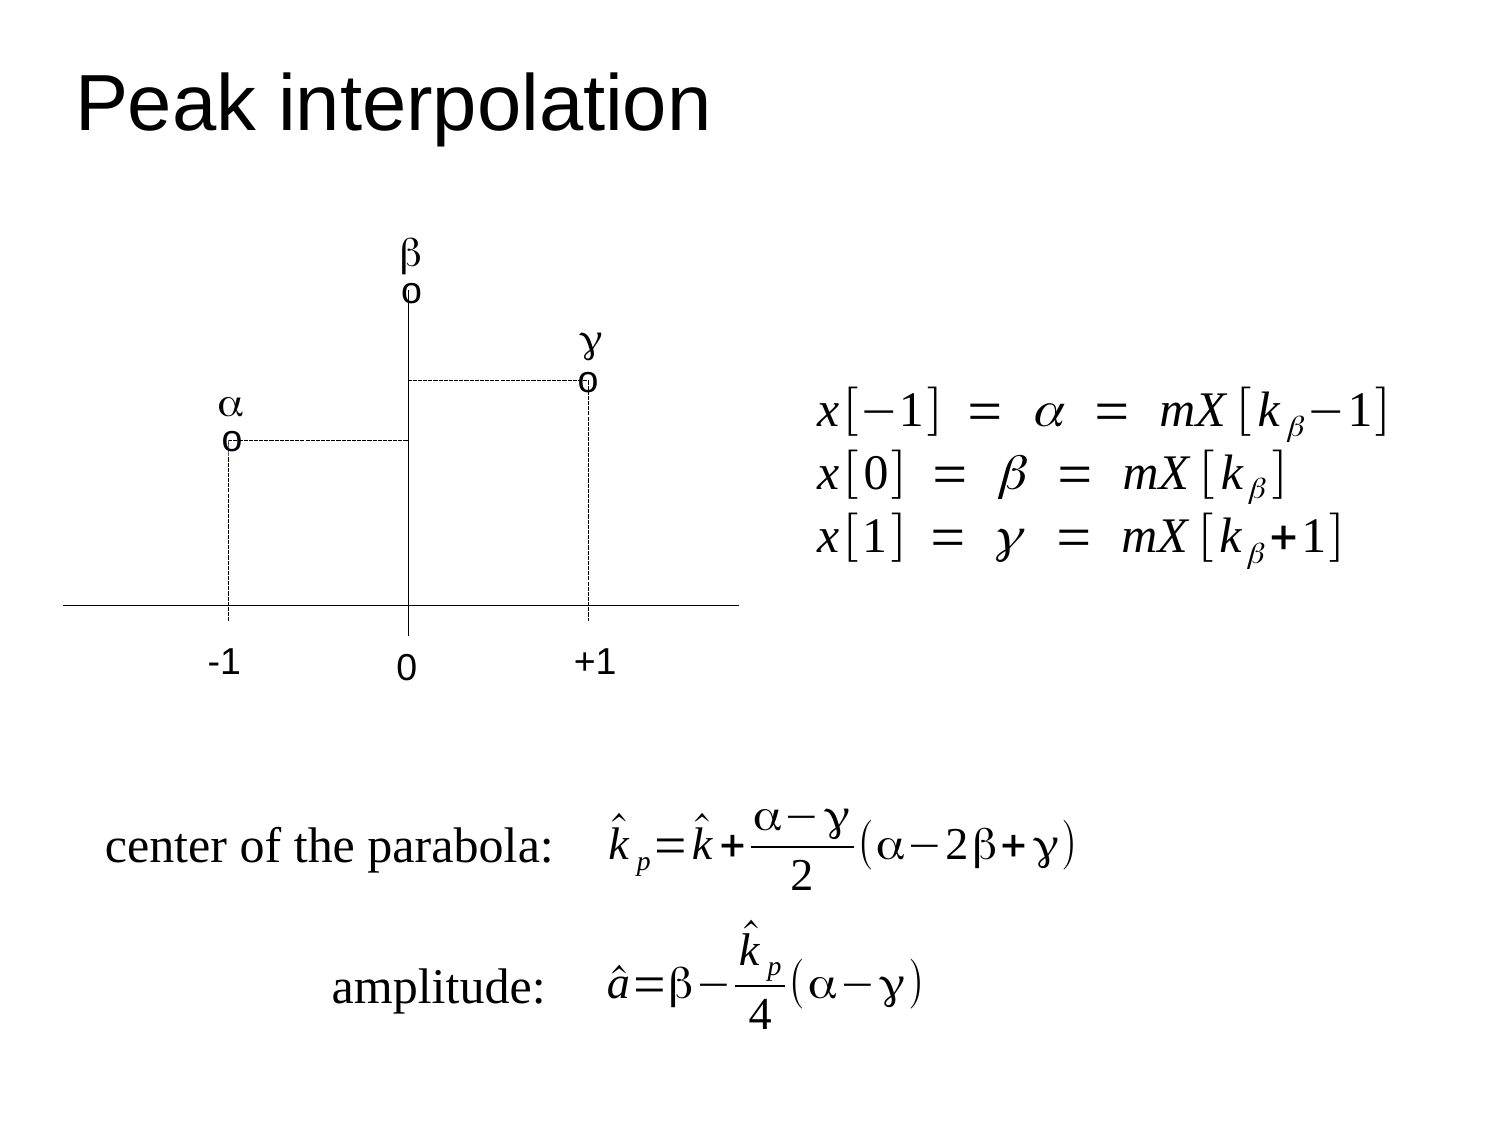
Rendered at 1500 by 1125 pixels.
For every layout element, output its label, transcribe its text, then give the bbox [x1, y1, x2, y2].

chart [600, 807, 1083, 901]
text_box center of the parabola: [89, 801, 582, 881]
text_box 0 [381, 639, 433, 696]
chart [571, 330, 611, 363]
text_box +1 [558, 633, 632, 691]
title Peak interpolation [75, 9, 1425, 198]
text_box o [206, 409, 258, 467]
text_box -1 [192, 633, 256, 691]
chart [807, 381, 1396, 571]
chart [600, 918, 930, 1040]
text_box o [562, 350, 614, 408]
text_box amplitude: [316, 942, 562, 1021]
chart [393, 236, 429, 278]
text_box o [386, 262, 437, 320]
chart [210, 395, 251, 419]
